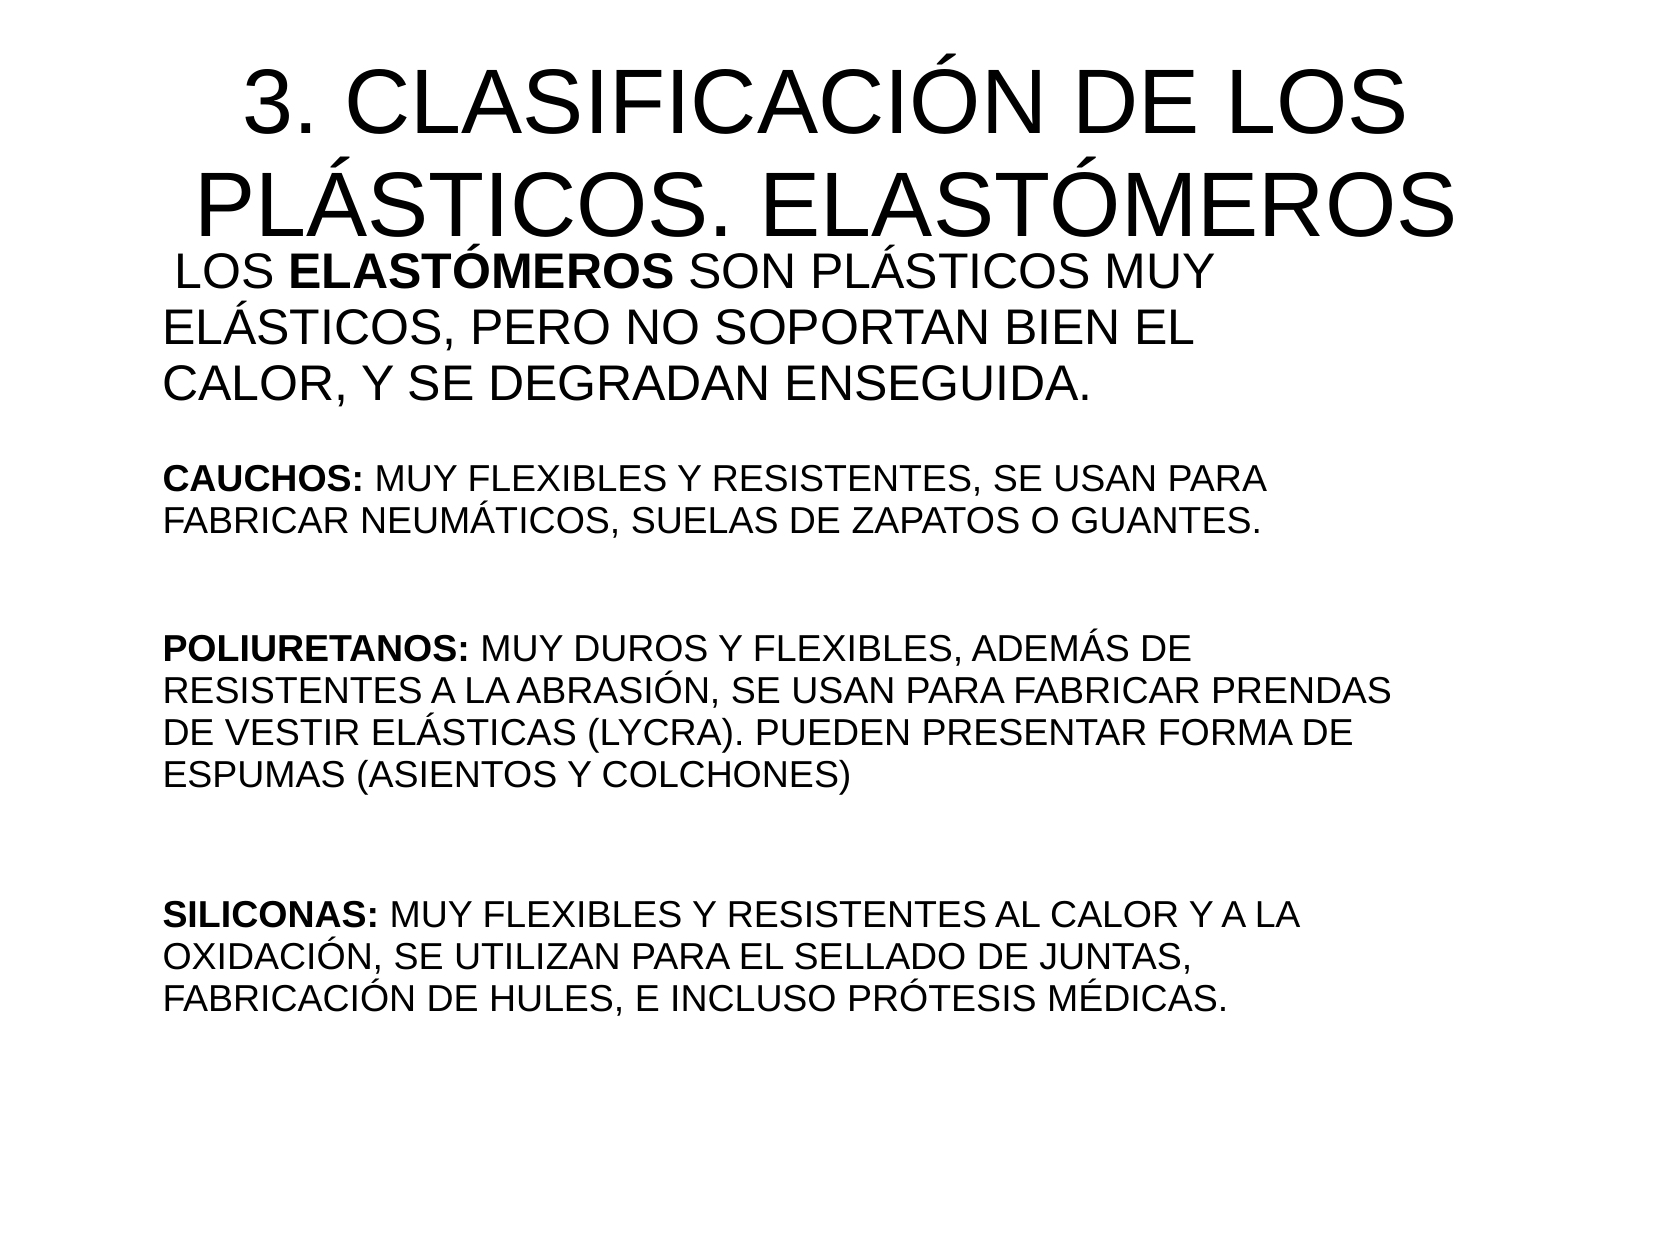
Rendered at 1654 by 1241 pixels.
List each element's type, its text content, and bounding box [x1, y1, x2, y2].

text_box SILICONAS: MUY FLEXIBLES Y RESISTENTES AL CALOR Y A LA OXIDACIÓN, SE UTILIZAN PARA EL SELLADO DE JUNTAS, FABRICACIÓN DE HULES, E INCLUSO PRÓTESIS MÉDICAS. [147, 885, 1418, 1027]
text_box POLIURETANOS: MUY DUROS Y FLEXIBLES, ADEMÁS DE RESISTENTES A LA ABRASIÓN, SE USAN PARA FABRICAR PRENDAS DE VESTIR ELÁSTICAS (LYCRA). PUEDEN PRESENTAR FORMA DE ESPUMAS (ASIENTOS Y COLCHONES) [147, 620, 1418, 803]
title 3. CLASIFICACIÓN DE LOS PLÁSTICOS. ELASTÓMEROS [82, 49, 1571, 257]
text_box CAUCHOS: MUY FLEXIBLES Y RESISTENTES, SE USAN PARA FABRICAR NEUMÁTICOS, SUELAS DE ZAPATOS O GUANTES. [147, 449, 1418, 549]
text_box LOS ELASTÓMEROS SON PLÁSTICOS MUY ELÁSTICOS, PERO NO SOPORTAN BIEN EL CALOR, Y SE DEGRADAN ENSEGUIDA. [147, 236, 1388, 449]
